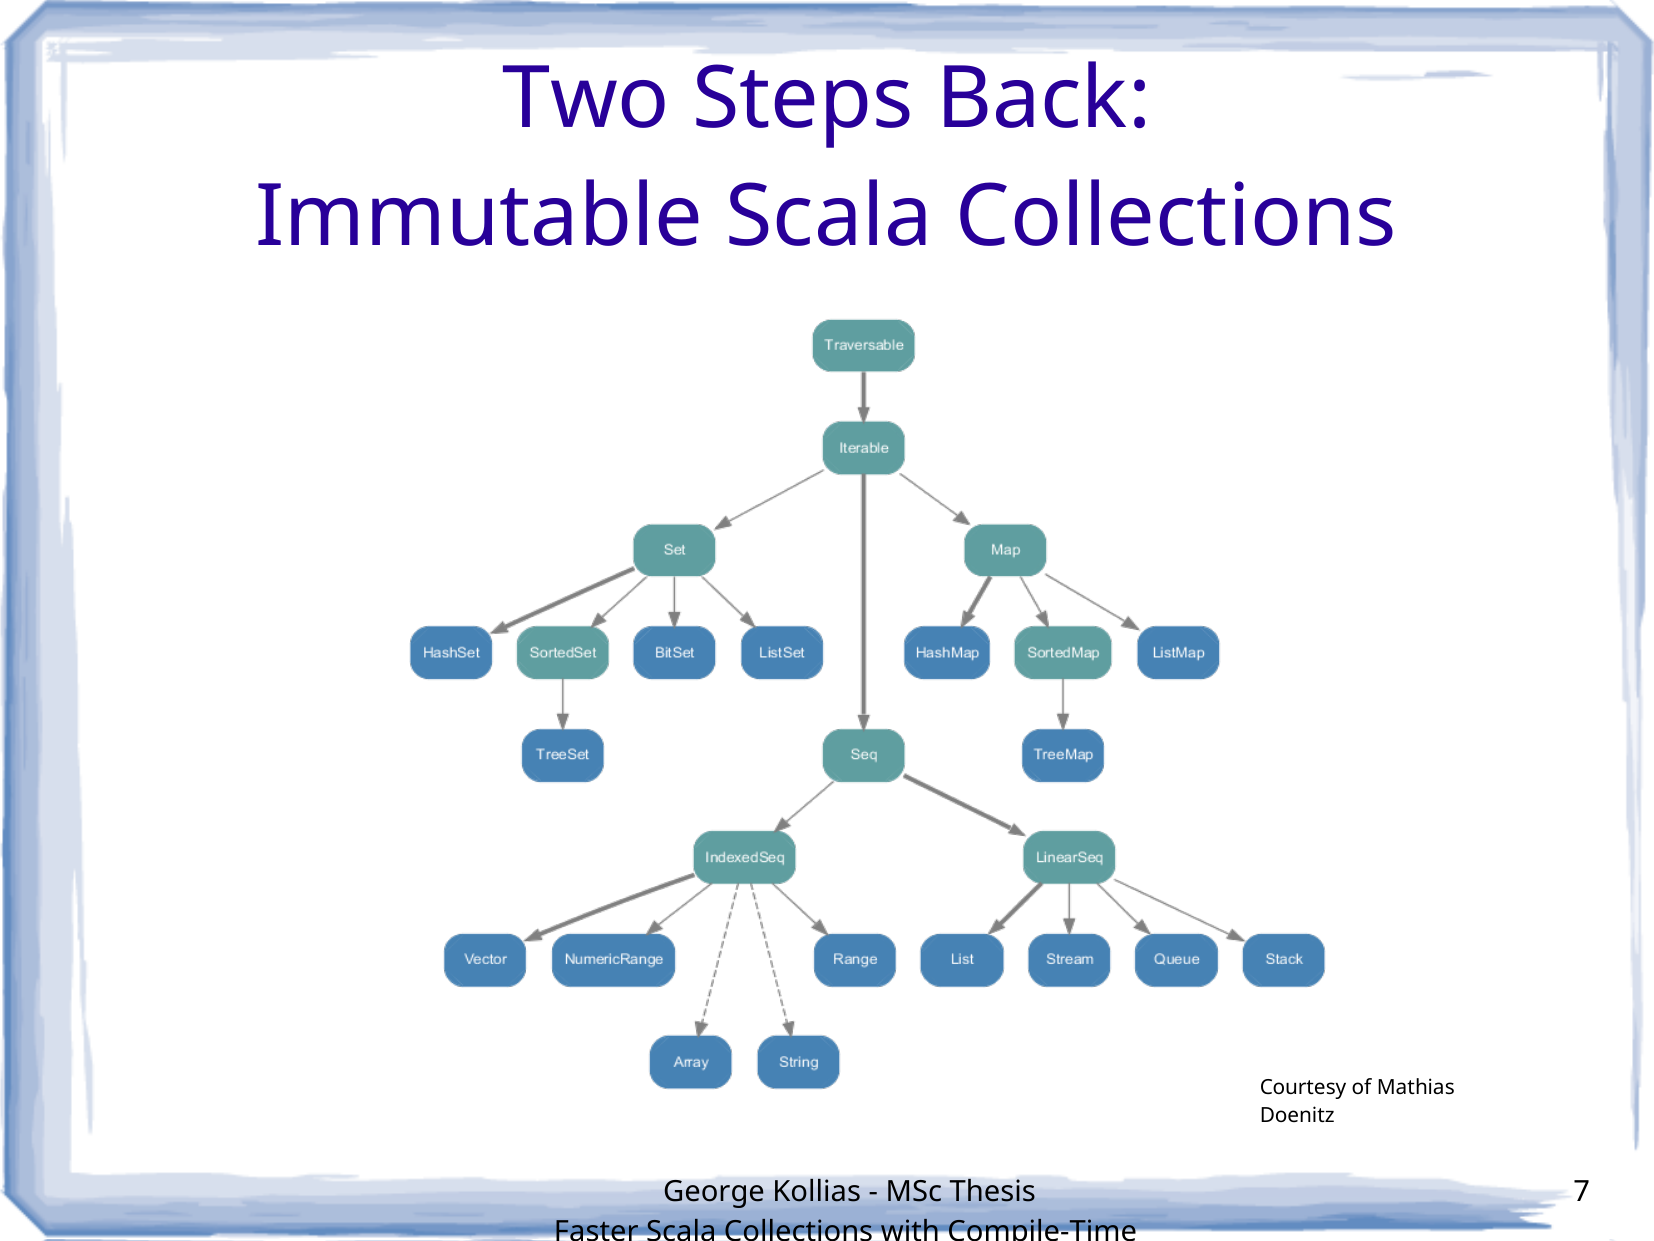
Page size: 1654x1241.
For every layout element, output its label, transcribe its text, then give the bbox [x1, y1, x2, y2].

picture [704, 1233, 711, 1239]
picture [926, 1227, 934, 1241]
picture [614, 1227, 622, 1232]
picture [969, 1227, 978, 1239]
picture [1098, 1227, 1105, 1241]
picture [573, 1233, 580, 1239]
title Two Steps Back: Immutable Scala Collections [82, 49, 1571, 257]
picture [1124, 1227, 1132, 1232]
picture [779, 1227, 787, 1232]
picture [1015, 1227, 1024, 1239]
picture [746, 1227, 755, 1239]
picture [680, 1233, 687, 1239]
picture [1108, 1227, 1115, 1241]
picture [988, 1227, 995, 1241]
picture [1047, 1227, 1055, 1232]
picture [0, 0, 1654, 1241]
picture [846, 1227, 854, 1241]
picture [827, 1227, 836, 1239]
text_box Courtesy of Mathias Doenitz [1245, 1065, 1546, 1104]
picture [888, 1228, 895, 1241]
picture [998, 1227, 1005, 1241]
